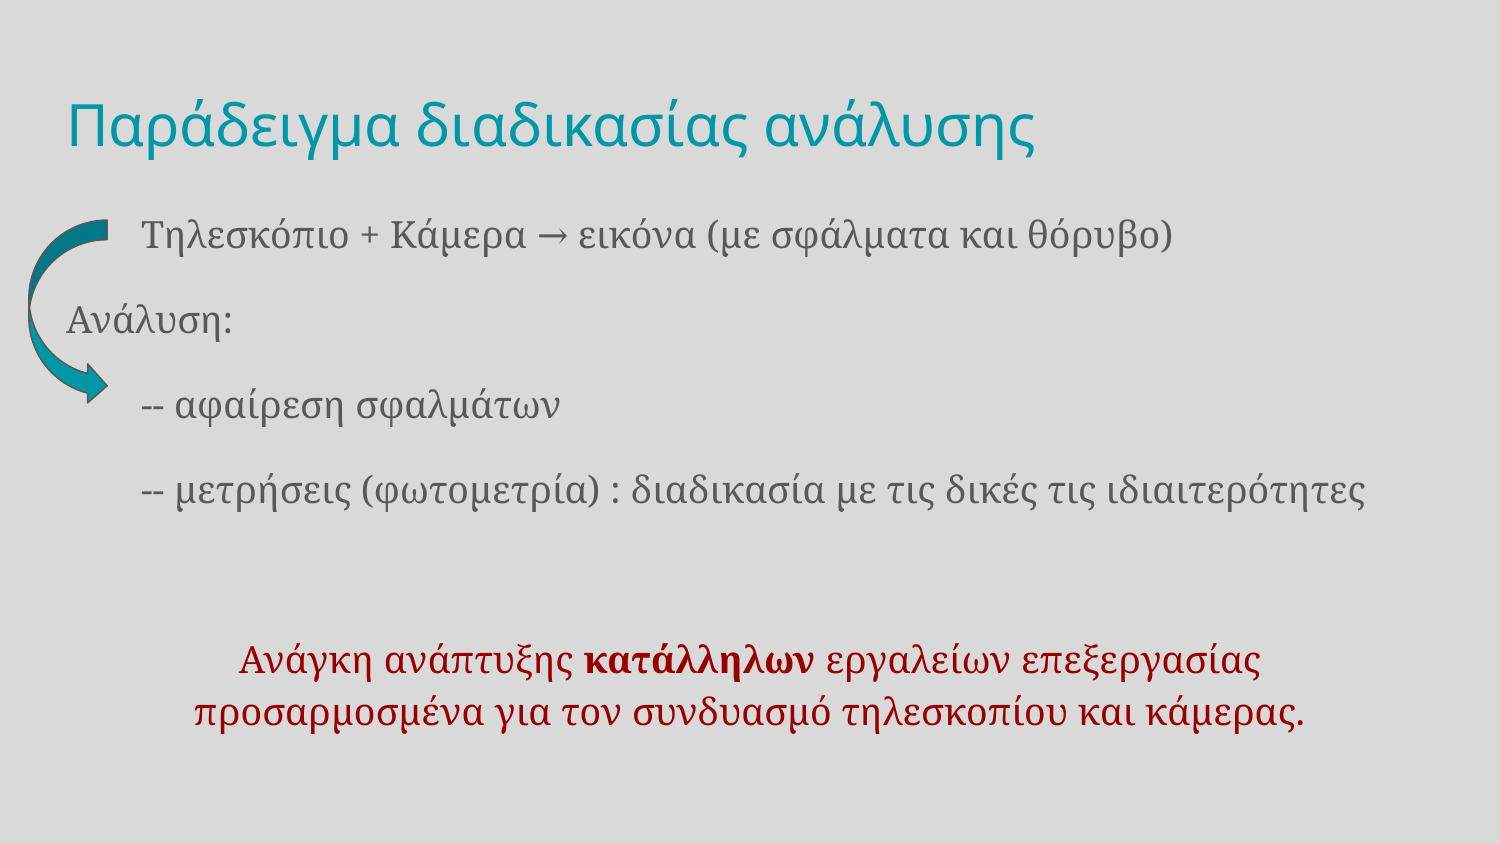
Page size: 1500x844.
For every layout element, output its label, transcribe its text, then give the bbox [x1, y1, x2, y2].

text_box [28, 220, 108, 403]
title Παράδειγμα διαδικασίας ανάλυσης [51, 72, 1449, 167]
list Τηλεσκόπιο + Κάμερα → εικόνα (με σφάλματα και θόρυβο) Ανάλυση: -- αφαίρεση σφαλμάτων -- μετρήσεις (φωτομετρία) : διαδικασία με τις δικές τις ιδιαιτερότητες Ανάγκη ανάπτυξης κατάλληλων εργαλείων επεξεργασίας προσαρμοσμένα για τον συνδυασμό τηλεσκοπίου και κάμερας. [51, 189, 1449, 771]
